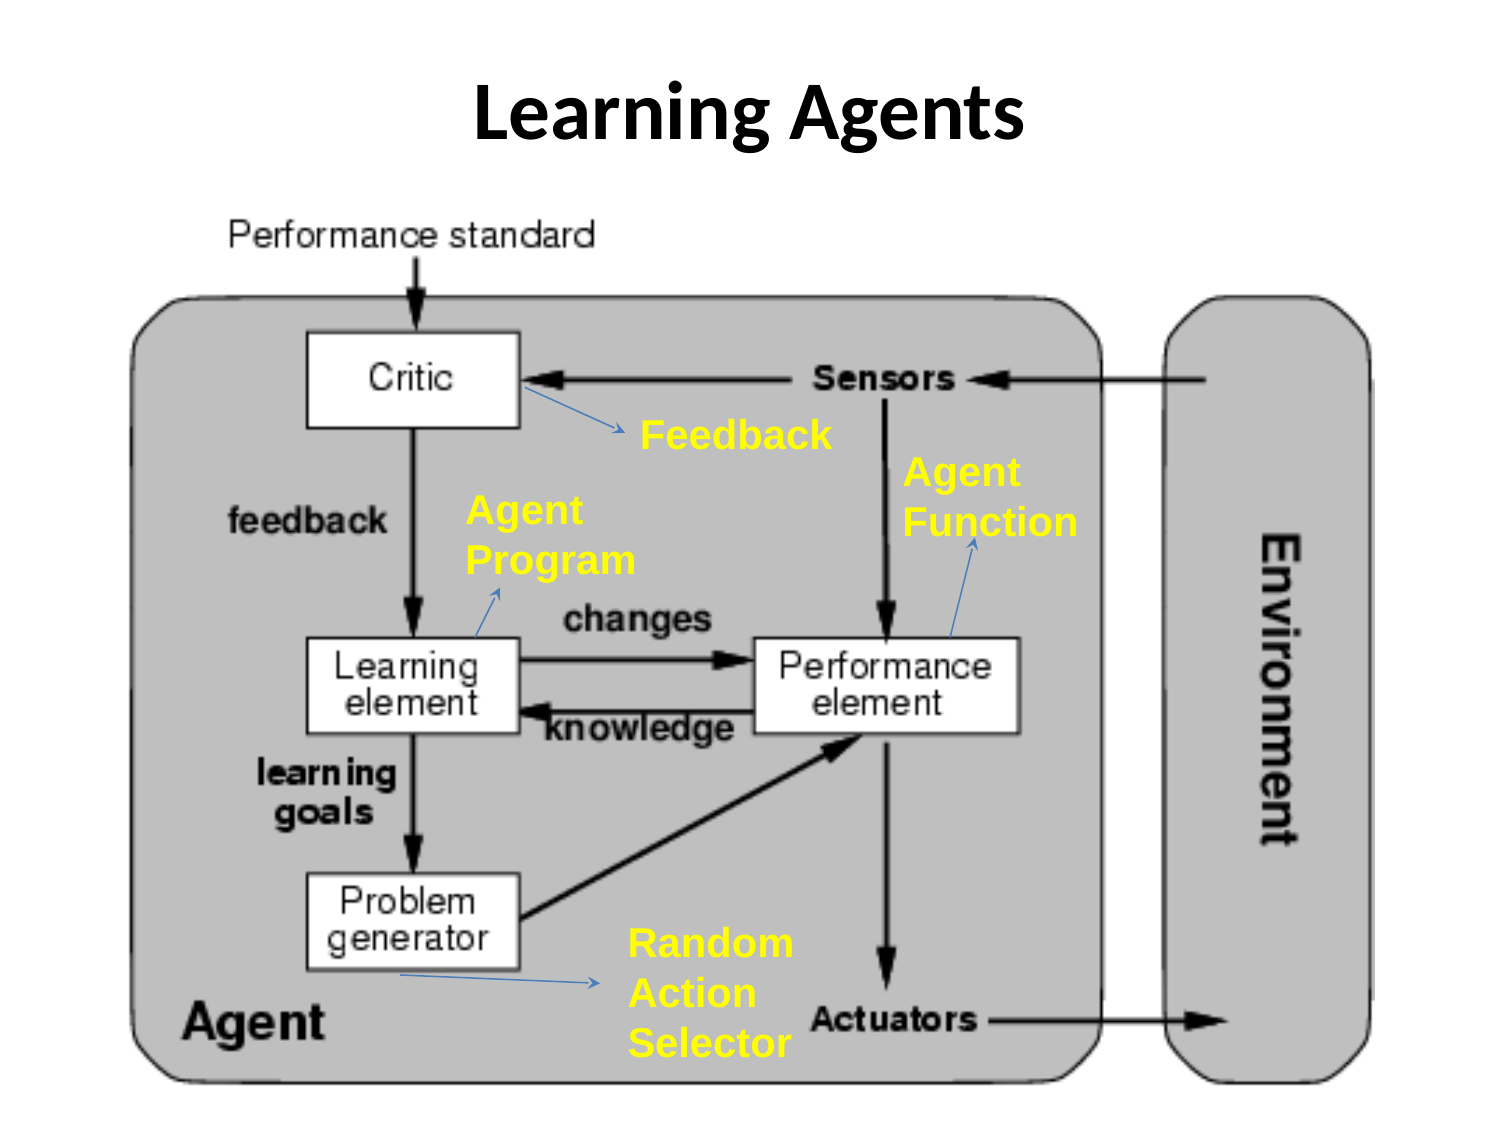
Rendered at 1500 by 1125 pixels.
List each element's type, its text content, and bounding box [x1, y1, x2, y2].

text_box Feedback [624, 399, 863, 466]
title Learning Agents [12, 12, 1488, 200]
text_box Agent Program [449, 474, 663, 591]
text_box Random Action Selector [612, 908, 825, 1074]
text_box Agent Function [887, 437, 1100, 553]
picture [125, 212, 1375, 1091]
